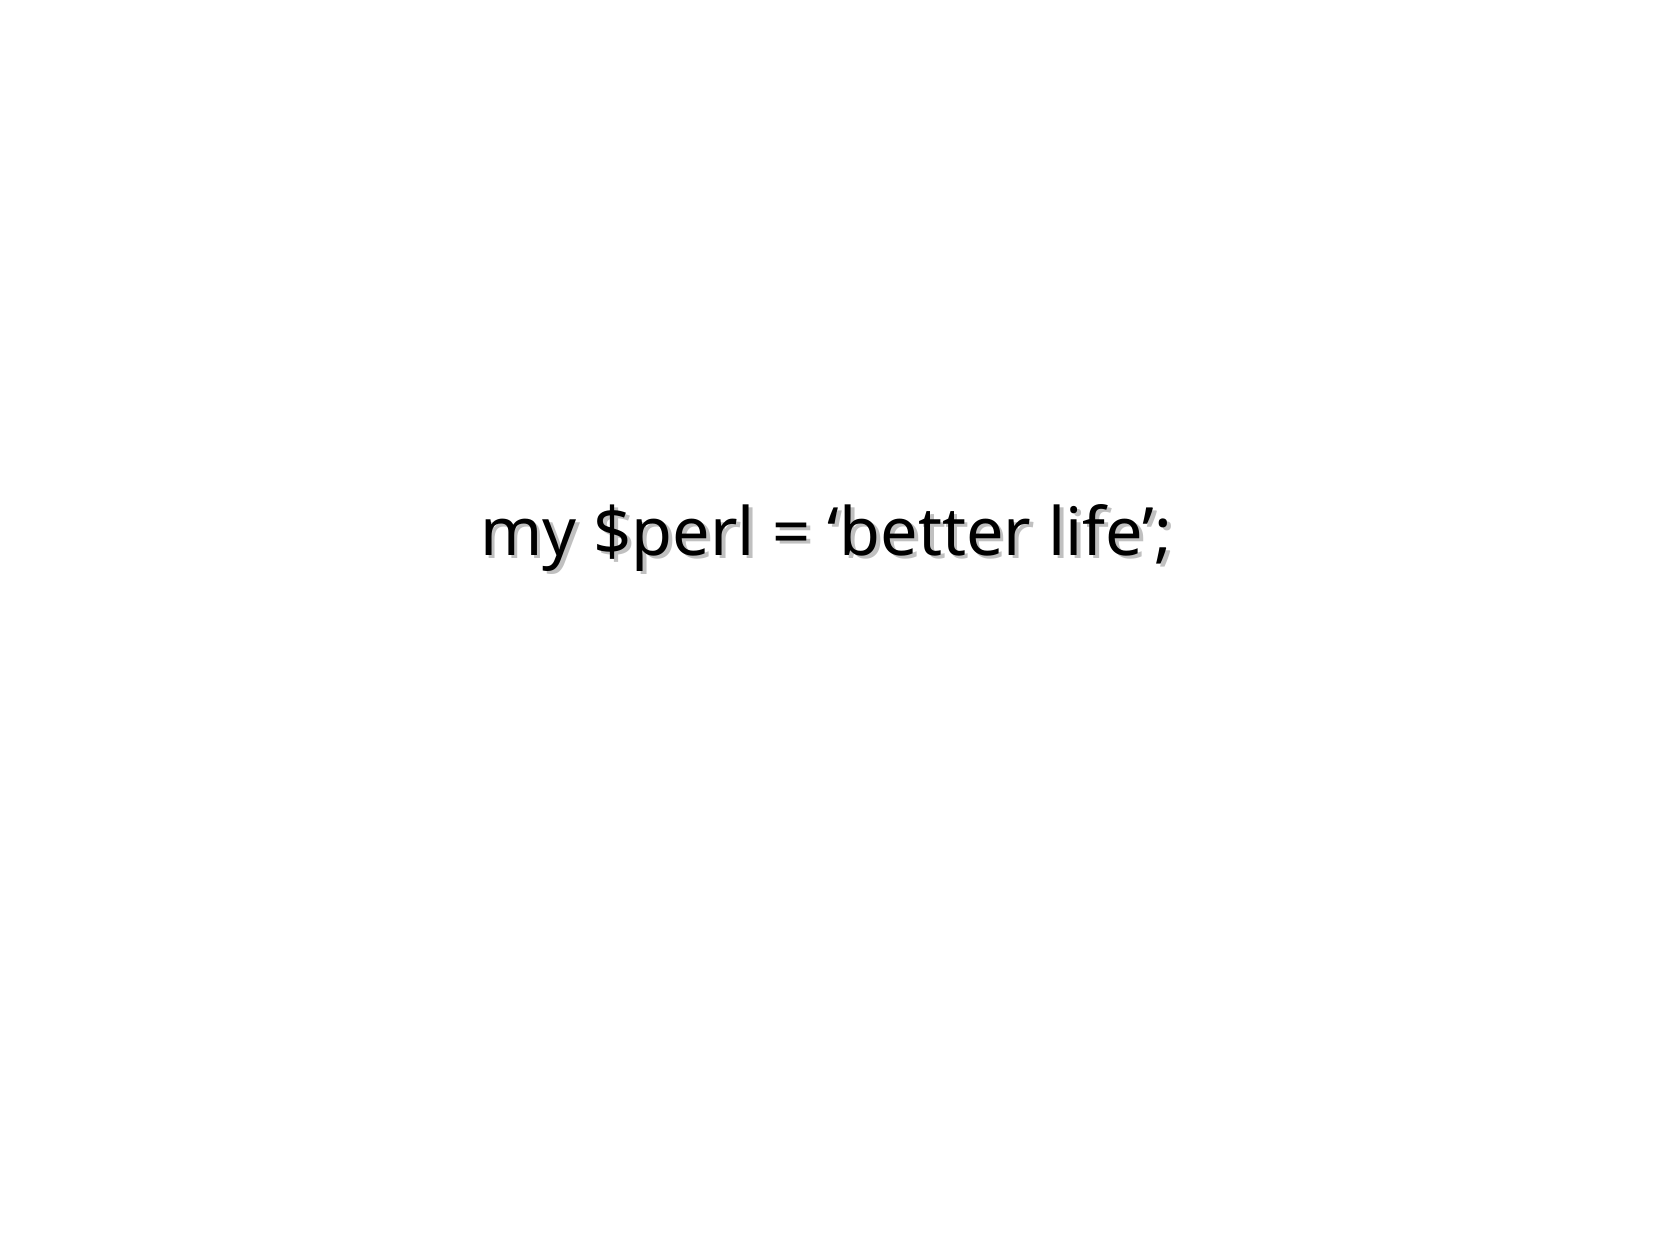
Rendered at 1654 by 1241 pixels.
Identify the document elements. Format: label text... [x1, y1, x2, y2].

subtitle my $perl = ‘better life’; [82, 49, 1571, 1010]
